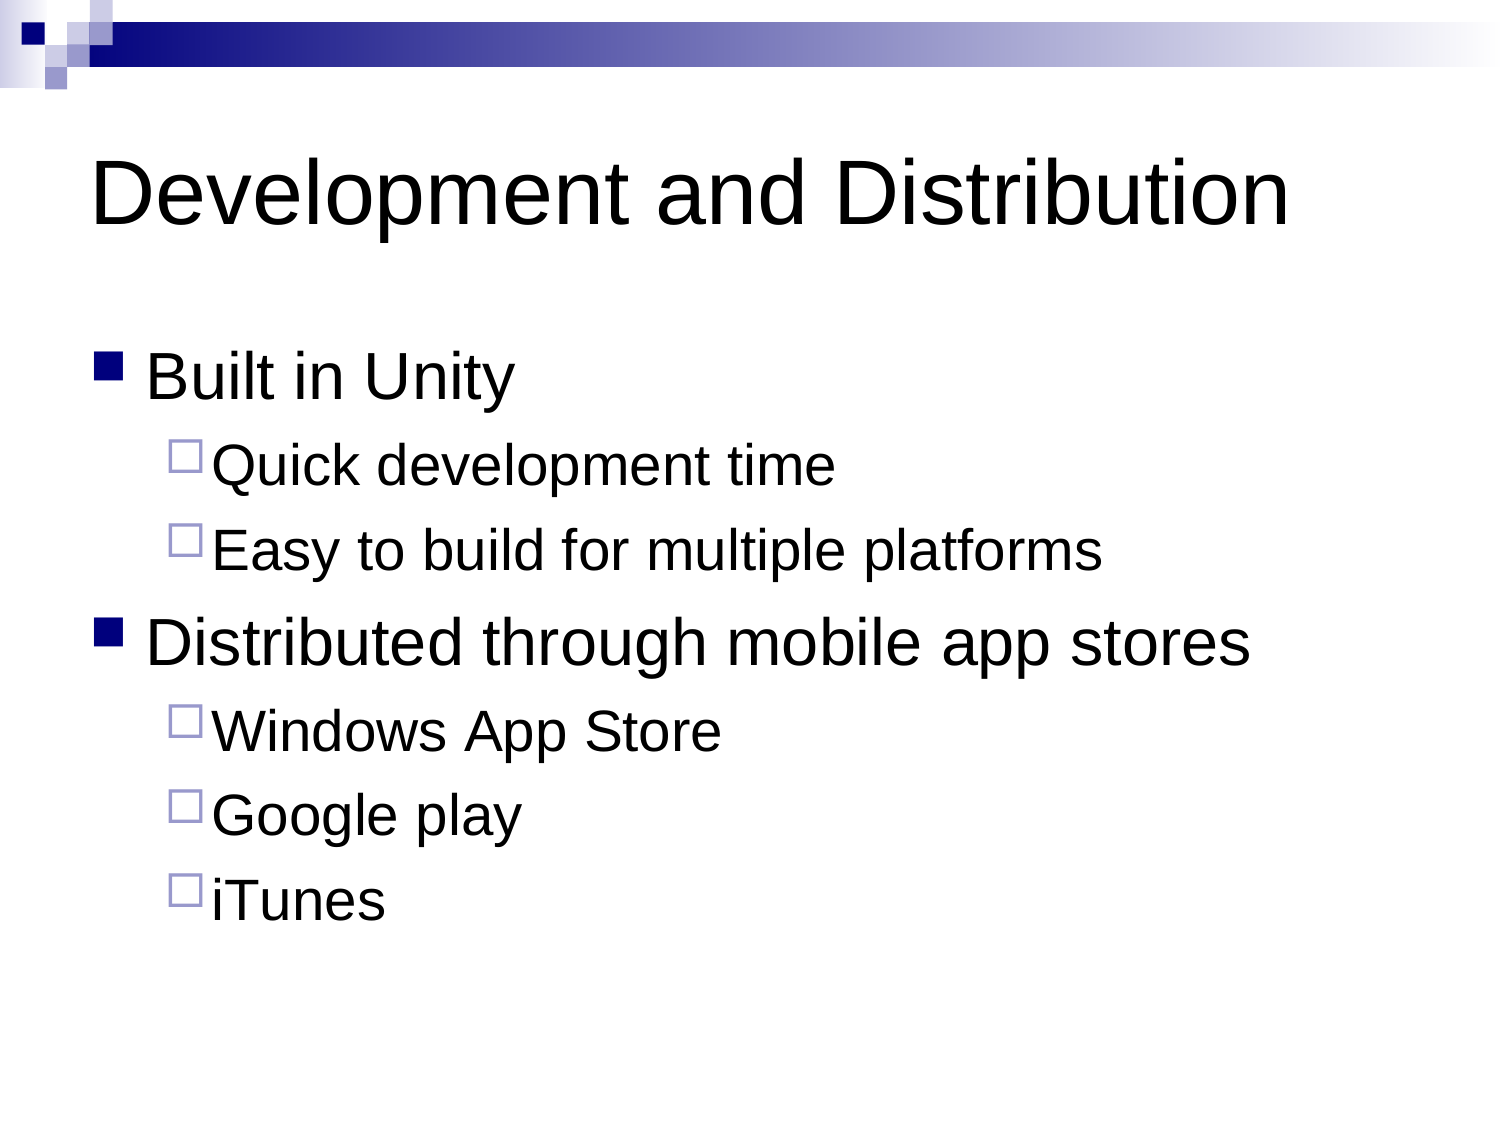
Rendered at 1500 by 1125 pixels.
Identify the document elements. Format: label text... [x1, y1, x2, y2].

title Development and Distribution [75, 75, 1426, 300]
list Built in Unity Quick development time Easy to build for multiple platforms Distributed through mobile app stores Windows App Store Google play iTunes [75, 324, 1426, 963]
